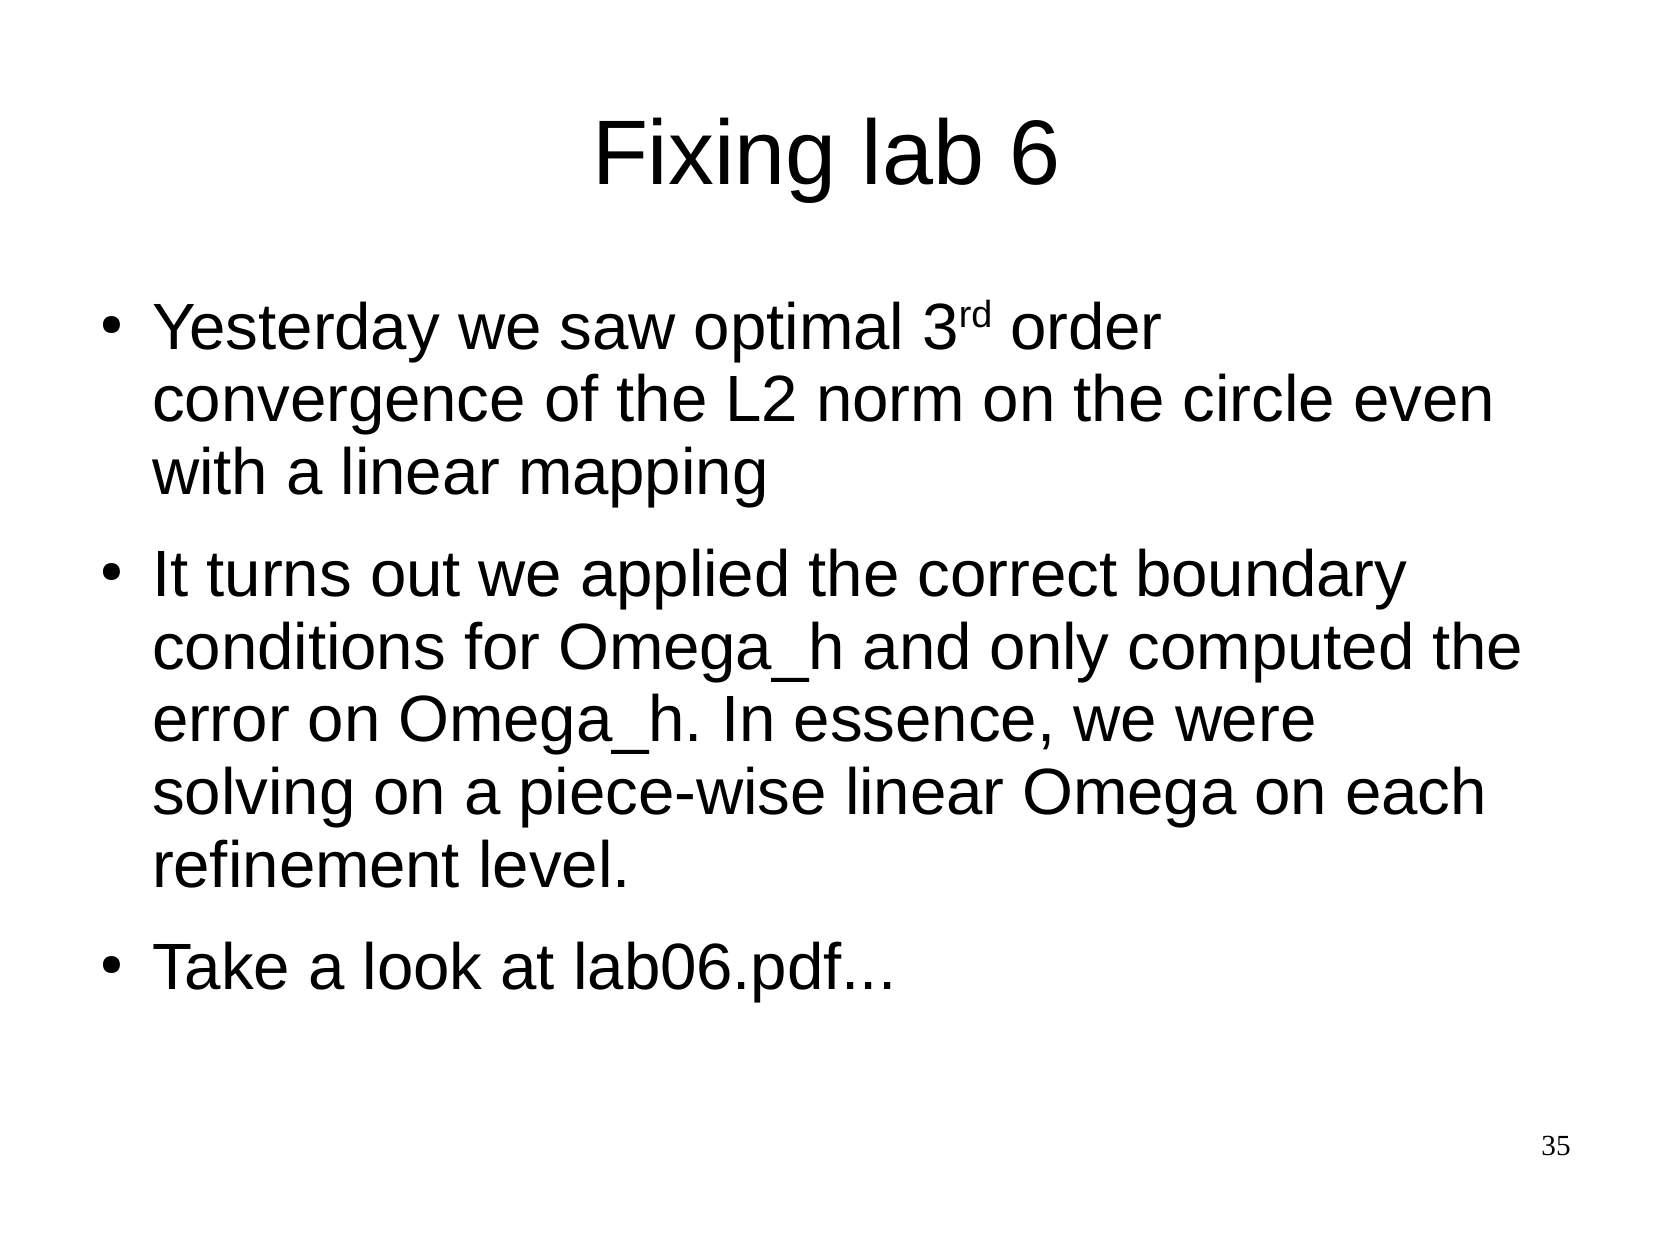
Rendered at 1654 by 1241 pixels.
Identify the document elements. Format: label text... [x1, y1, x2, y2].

list Yesterday we saw optimal 3rd order convergence of the L2 norm on the circle even with a linear mapping It turns out we applied the correct boundary conditions for Omega_h and only computed the error on Omega_h. In essence, we were solving on a piece-wise linear Omega on each refinement level. Take a look at lab06.pdf... [82, 290, 1538, 1010]
title Fixing lab 6 [82, 49, 1571, 257]
